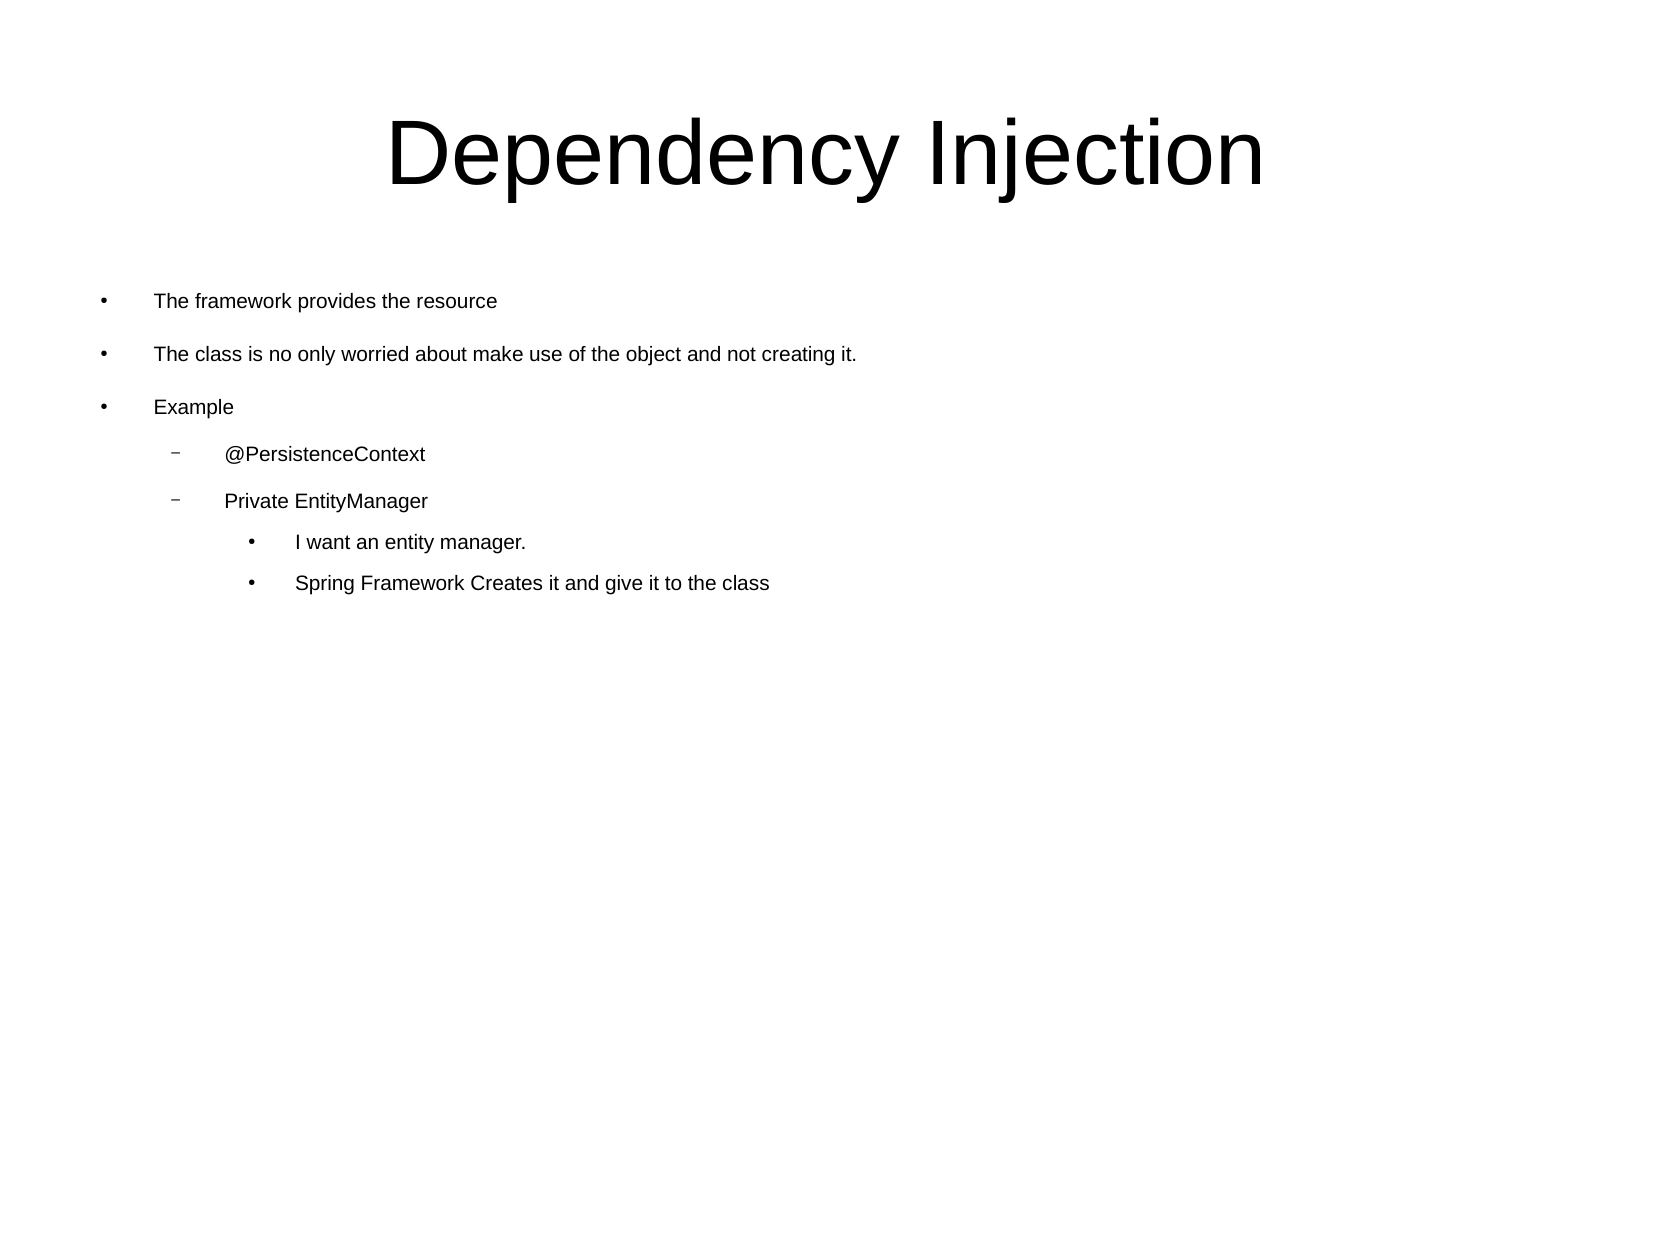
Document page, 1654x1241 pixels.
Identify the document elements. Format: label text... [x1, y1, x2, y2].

title Dependency Injection [82, 49, 1571, 257]
list The framework provides the resource The class is no only worried about make use of the object and not creating it. Example @PersistenceContext Private EntityManager I want an entity manager. Spring Framework Creates it and give it to the class [82, 290, 1571, 1010]
